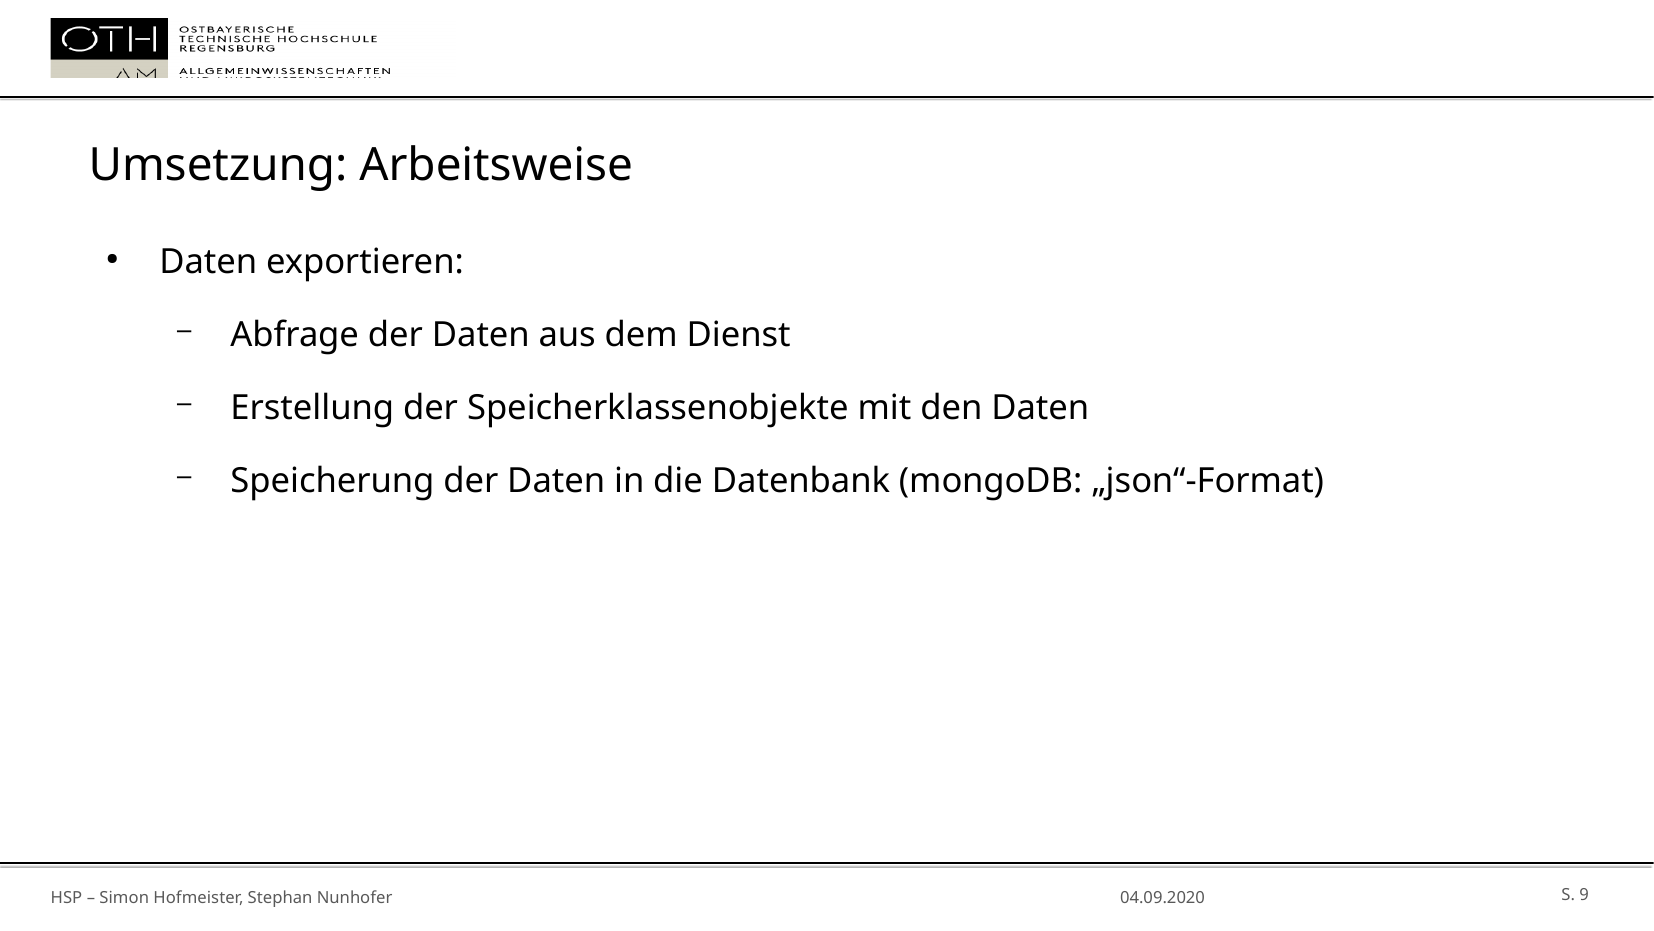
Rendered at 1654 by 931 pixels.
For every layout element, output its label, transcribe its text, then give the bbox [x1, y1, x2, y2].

title Umsetzung: Arbeitsweise [88, 118, 1565, 207]
list Daten exportieren: Abfrage der Daten aus dem Dienst Erstellung der Speicherklassenobjekte mit den Daten Speicherung der Daten in die Datenbank (mongoDB: „json“-Format) [88, 236, 1565, 798]
picture [50, 18, 456, 78]
